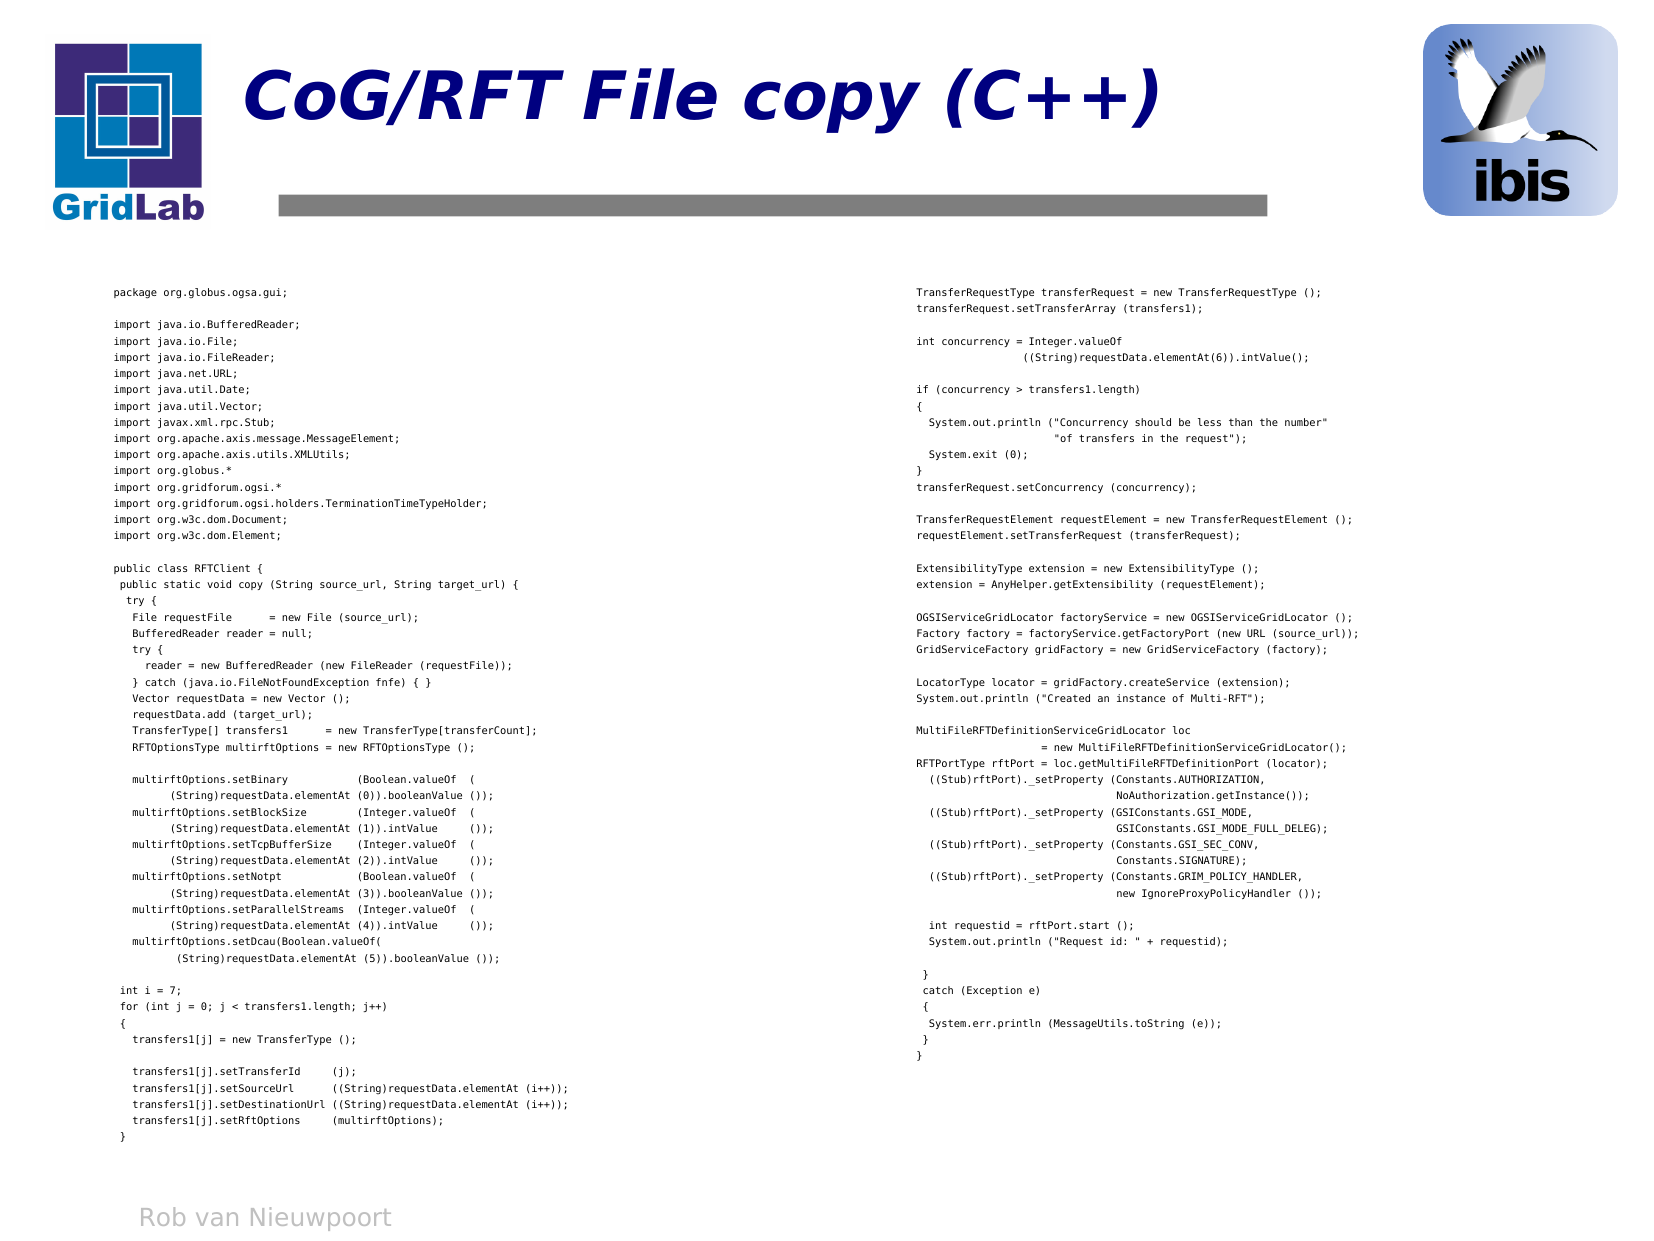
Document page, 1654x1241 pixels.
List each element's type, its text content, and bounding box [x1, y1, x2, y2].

text_box package org.globus.ogsa.gui; import java.io.BufferedReader; import java.io.File; import java.io.FileReader; import java.net.URL; import java.util.Date; import java.util.Vector; import javax.xml.rpc.Stub; import org.apache.axis.message.MessageElement; import org.apache.axis.utils.XMLUtils; import org.globus.* import org.gridforum.ogsi.* import org.gridforum.ogsi.holders.TerminationTimeTypeHolder; import org.w3c.dom.Document; import org.w3c.dom.Element; public class RFTClient { public static void copy (String source_url, String target_url) { try { File requestFile = new File (source_url); BufferedReader reader = null; try { reader = new BufferedReader (new FileReader (requestFile)); } catch (java.io.FileNotFoundException fnfe) { } Vector requestData = new Vector (); requestData.add (target_url); TransferType[] transfers1 = new TransferType[transferCount]; RFTOptionsType multirftOptions = new RFTOptionsType (); multirftOptions.setBinary (Boolean.valueOf ( (String)requestData.elementAt (0)).booleanValue ()); multirftOptions.setBlockSize (Integer.valueOf ( (String)requestData.elementAt (1)).intValue ()); multirftOptions.setTcpBufferSize (Integer.valueOf ( (String)requestData.elementAt (2)).intValue ()); multirftOptions.setNotpt (Boolean.valueOf ( (String)requestData.elementAt (3)).booleanValue ()); multirftOptions.setParallelStreams (Integer.valueOf ( (String)requestData.elementAt (4)).intValue ()); multirftOptions.setDcau(Boolean.valueOf( (String)requestData.elementAt (5)).booleanValue ()); int i = 7; for (int j = 0; j < transfers1.length; j++) { transfers1[j] = new TransferType (); transfers1[j].setTransferId (j); transfers1[j].setSourceUrl ((String)requestData.elementAt (i++)); transfers1[j].setDestinationUrl ((String)requestData.elementAt (i++)); transfers1[j].setRftOptions (multirftOptions); } [98, 278, 902, 1167]
title CoG/RFT File copy (C++) [243, 0, 1280, 187]
picture [1423, 24, 1618, 216]
text_box TransferRequestType transferRequest = new TransferRequestType (); transferRequest.setTransferArray (transfers1); int concurrency = Integer.valueOf ((String)requestData.elementAt(6)).intValue(); if (concurrency > transfers1.length) { System.out.println ("Concurrency should be less than the number" "of transfers in the request"); System.exit (0); } transferRequest.setConcurrency (concurrency); TransferRequestElement requestElement = new TransferRequestElement (); requestElement.setTransferRequest (transferRequest); ExtensibilityType extension = new ExtensibilityType (); extension = AnyHelper.getExtensibility (requestElement); OGSIServiceGridLocator factoryService = new OGSIServiceGridLocator (); Factory factory = factoryService.getFactoryPort (new URL (source_url)); GridServiceFactory gridFactory = new GridServiceFactory (factory); LocatorType locator = gridFactory.createService (extension); System.out.println ("Created an instance of Multi-RFT"); MultiFileRFTDefinitionServiceGridLocator loc = new MultiFileRFTDefinitionServiceGridLocator(); RFTPortType rftPort = loc.getMultiFileRFTDefinitionPort (locator); ((Stub)rftPort)._setProperty (Constants.AUTHORIZATION, NoAuthorization.getInstance()); ((Stub)rftPort)._setProperty (GSIConstants.GSI_MODE, GSIConstants.GSI_MODE_FULL_DELEG); ((Stub)rftPort)._setProperty (Constants.GSI_SEC_CONV, Constants.SIGNATURE); ((Stub)rftPort)._setProperty (Constants.GRIM_POLICY_HANDLER, new IgnoreProxyPolicyHandler ()); int requestid = rftPort.start (); System.out.println ("Request id: " + requestid); } catch (Exception e) { System.err.println (MessageUtils.toString (e)); } } [902, 278, 1654, 1090]
picture [45, 34, 211, 230]
